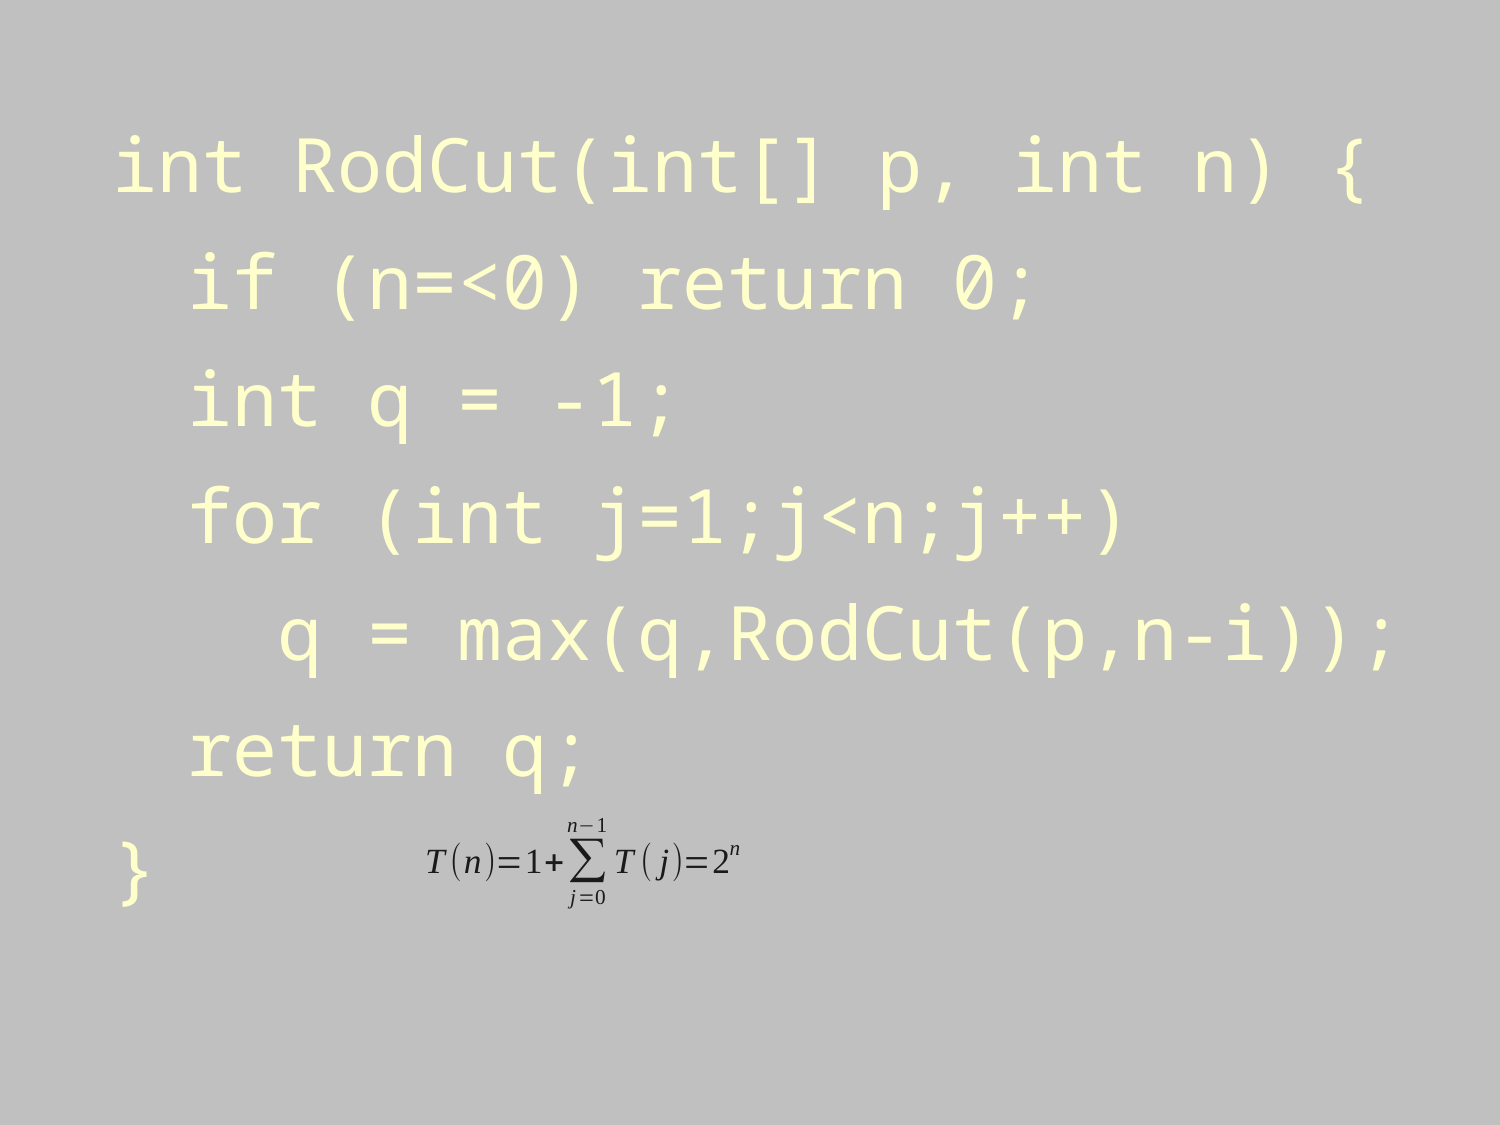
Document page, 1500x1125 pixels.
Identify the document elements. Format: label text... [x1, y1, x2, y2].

chart [418, 813, 748, 910]
list int RodCut(int[] p, int n) { if (n=<0) return 0; int q = -1; for (int j=1;j<n;j++) q = max(q,RodCut(p,n-i)); return q; } [112, 112, 1426, 826]
